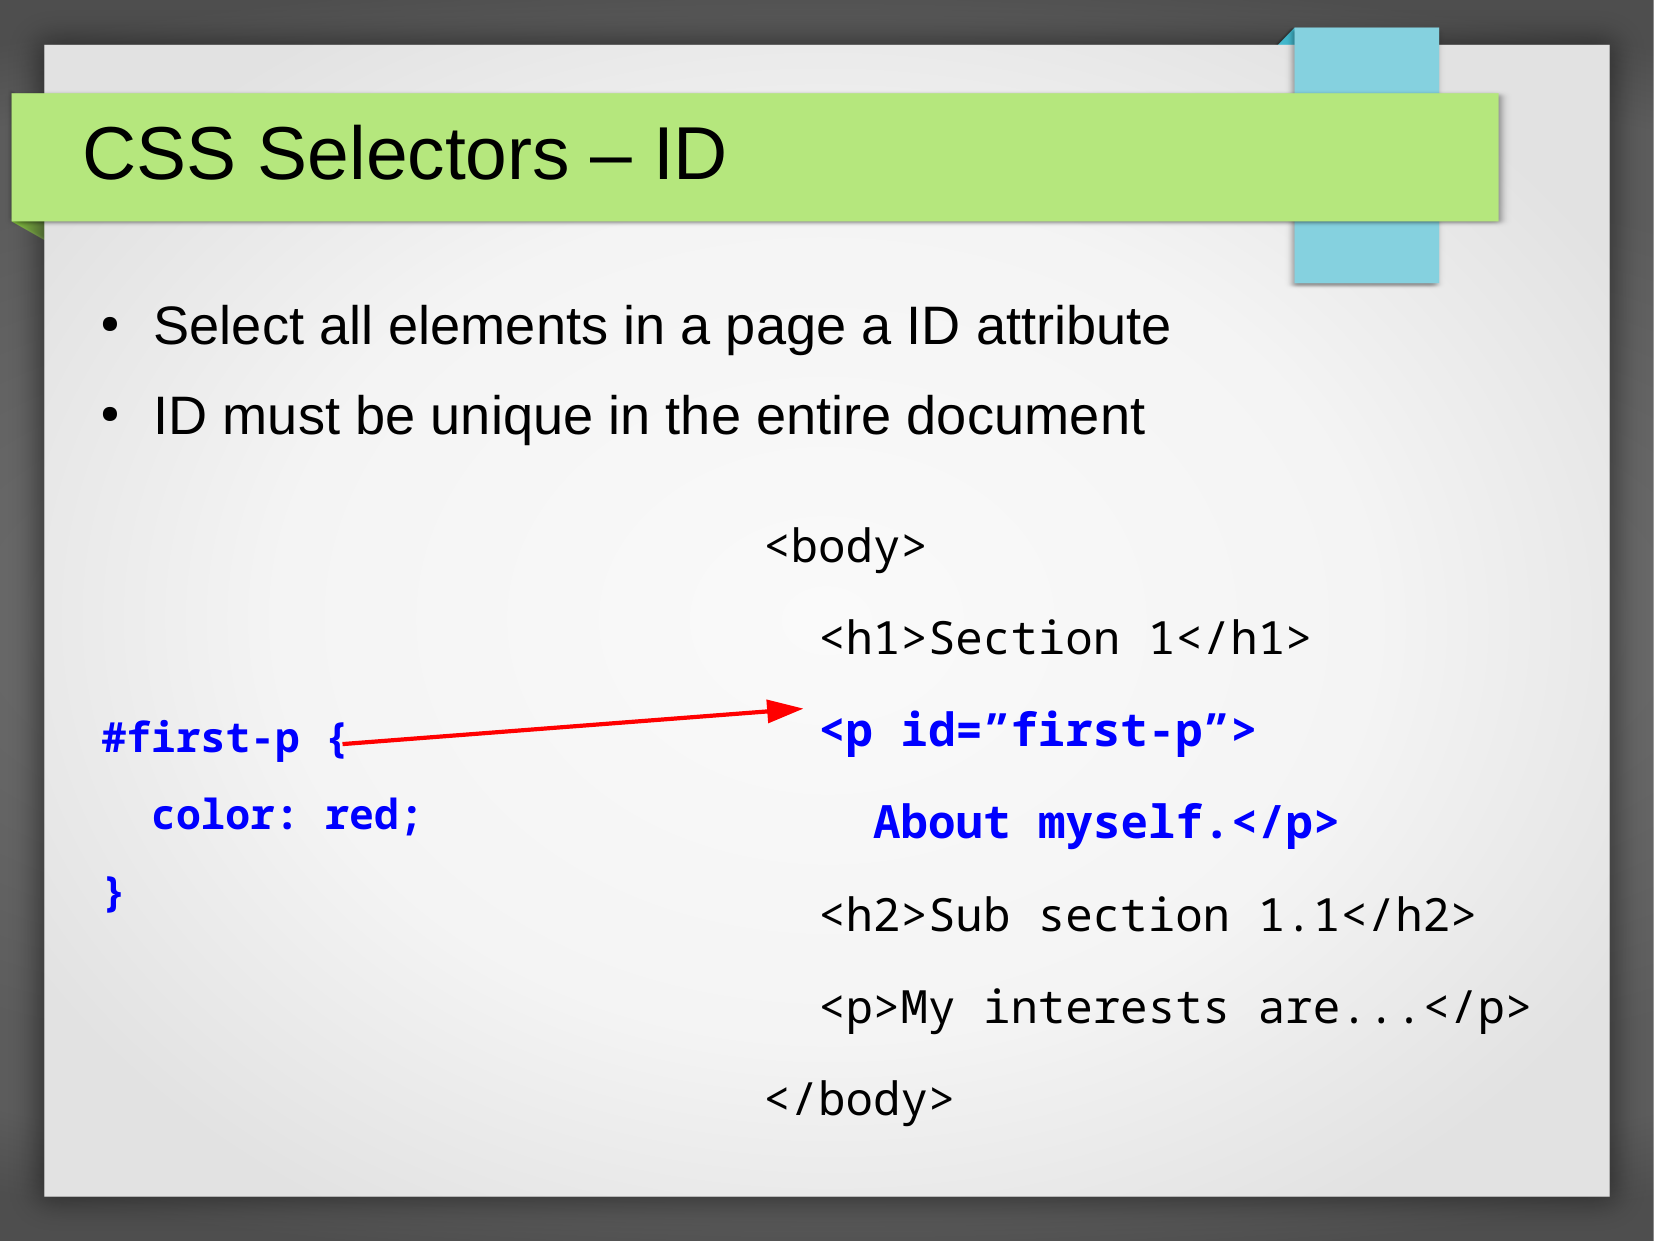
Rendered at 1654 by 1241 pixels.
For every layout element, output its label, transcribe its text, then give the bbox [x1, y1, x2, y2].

title CSS Selectors – ID [82, 94, 1264, 213]
picture [0, 0, 1654, 1241]
list #first-p { color: red; } [101, 708, 556, 922]
list <body> <h1>Section 1</h1> <p id=”first-p”> About myself.</p> <h2>Sub section 1.1</h2> <p>My interests are...</p> </body> [763, 513, 1565, 1140]
list Select all elements in a page a ID attribute ID must be unique in the entire document [82, 295, 1571, 473]
